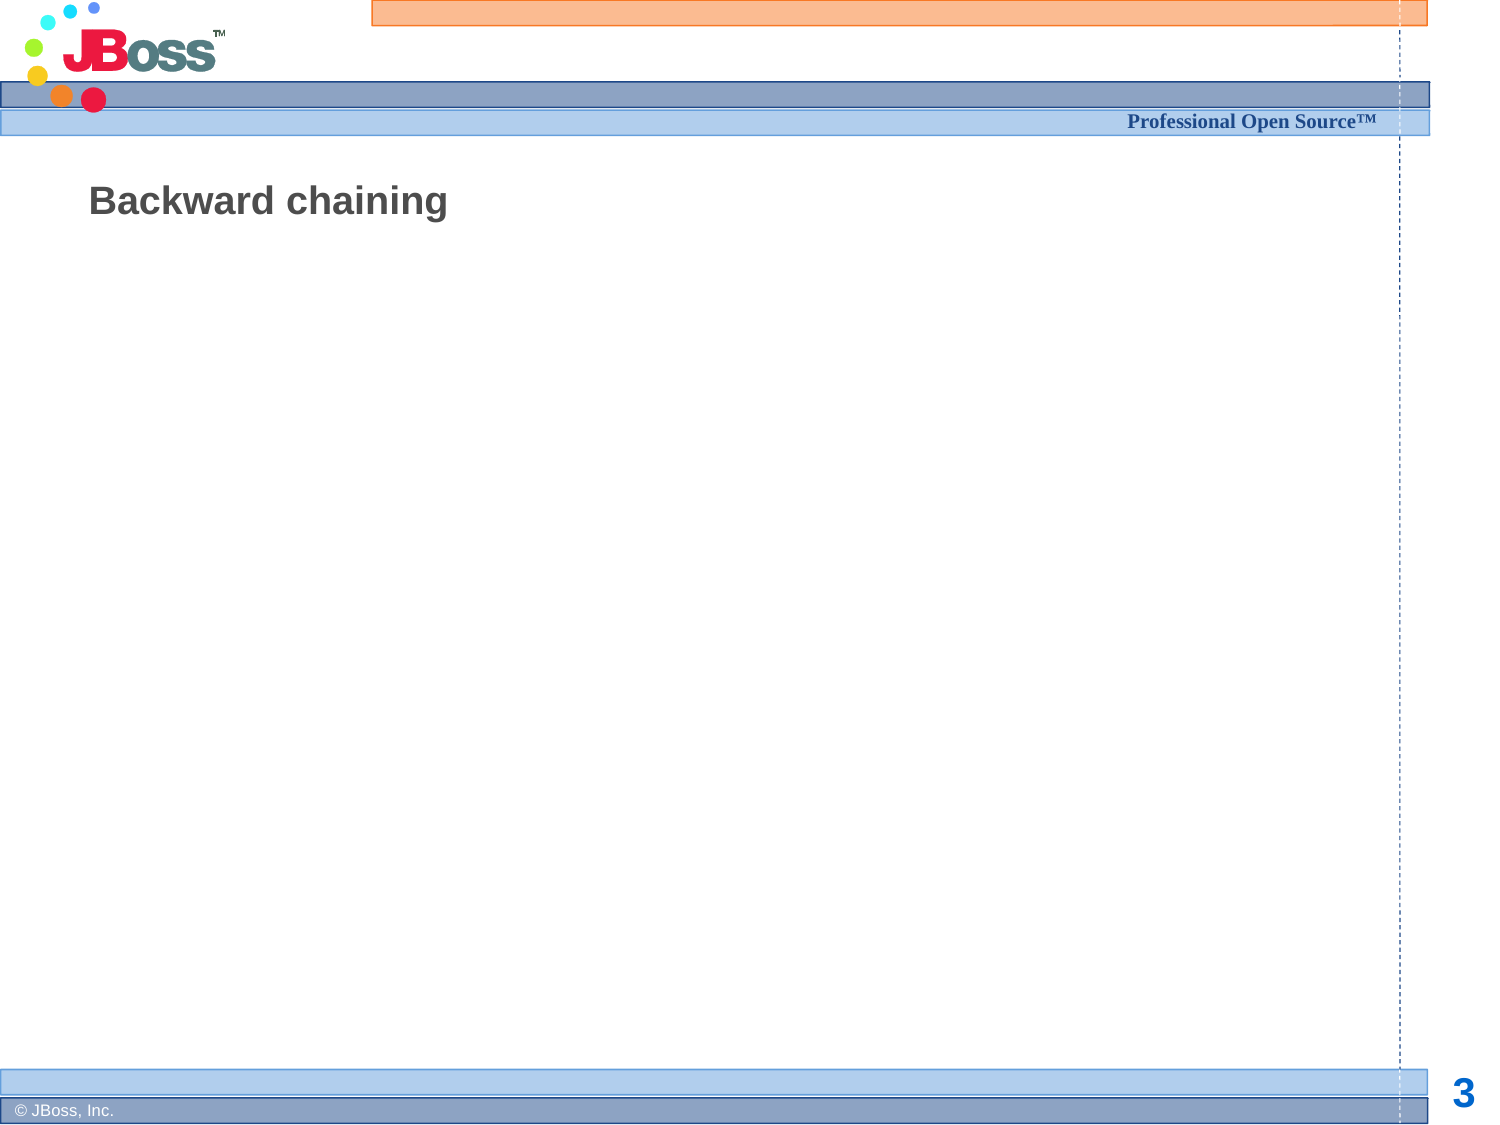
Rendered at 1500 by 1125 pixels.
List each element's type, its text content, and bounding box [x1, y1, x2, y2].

title Backward chaining [88, 118, 1377, 284]
